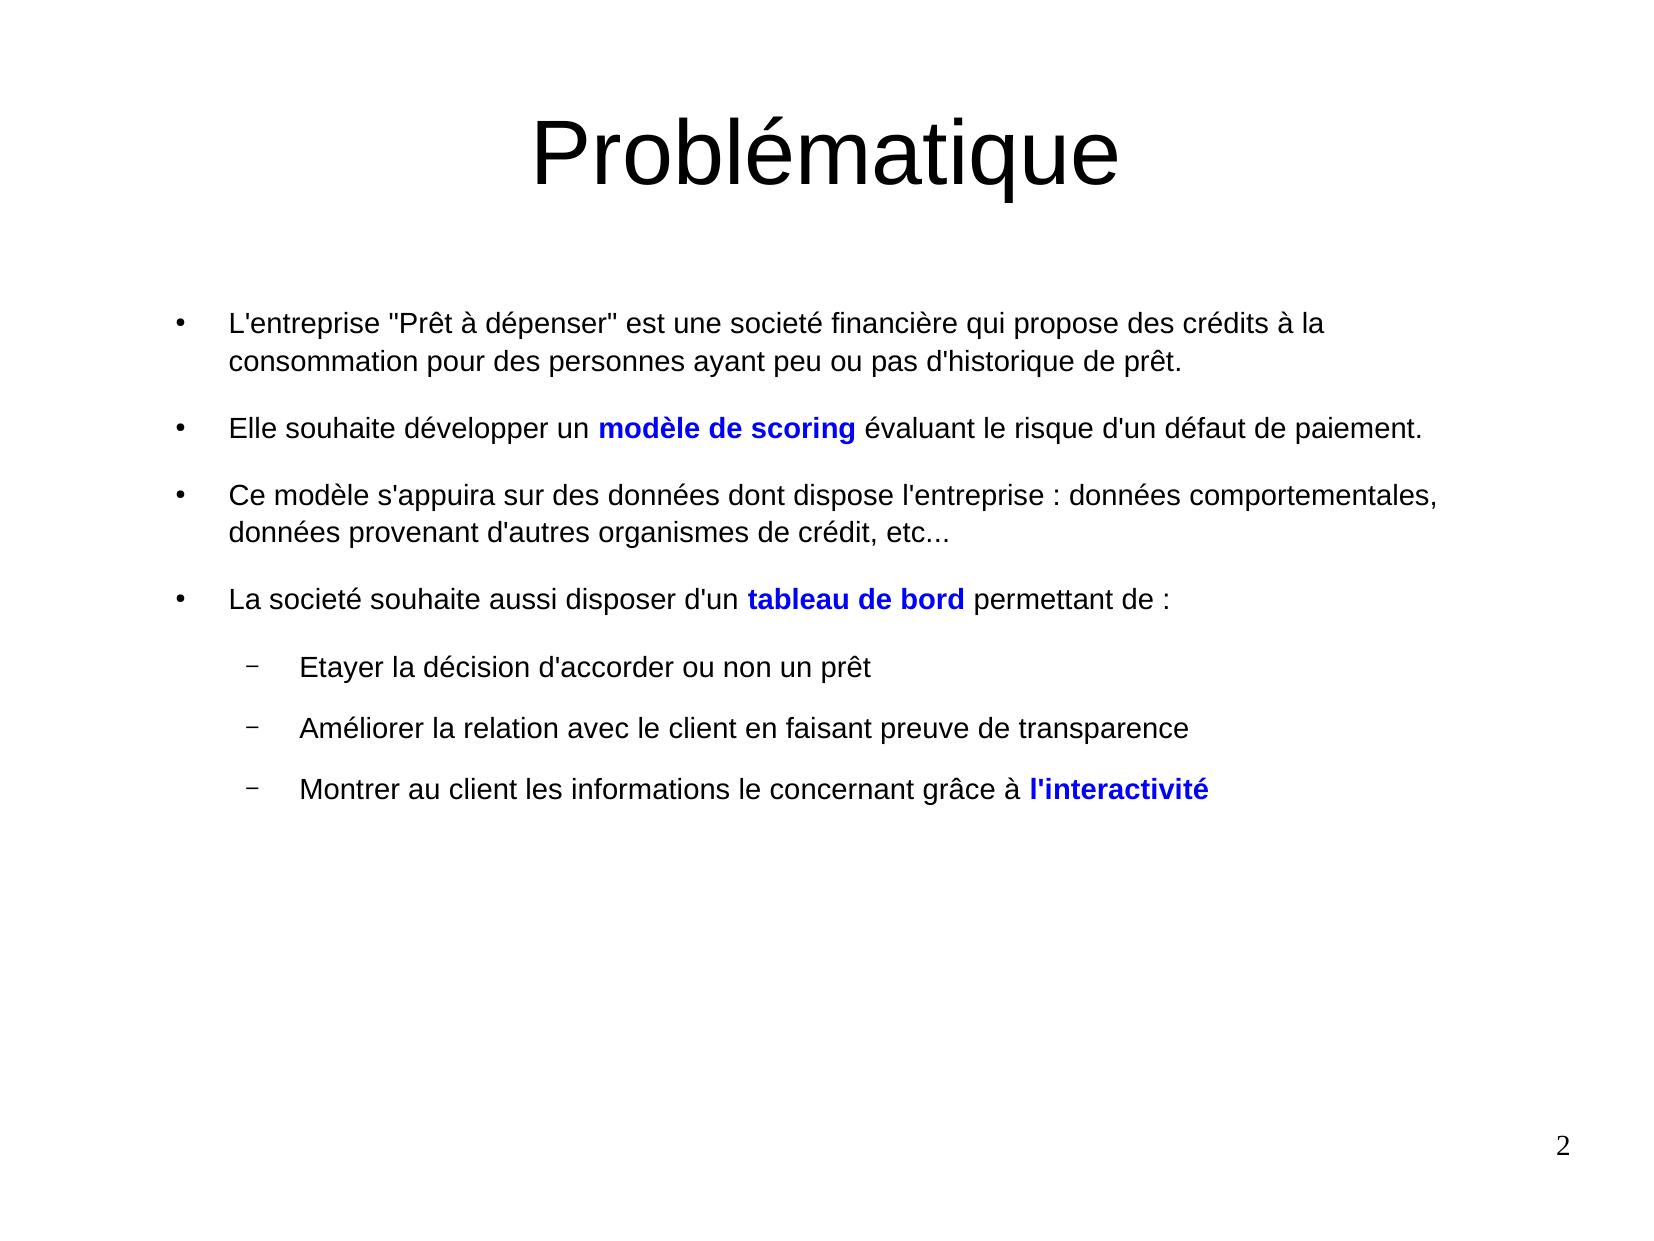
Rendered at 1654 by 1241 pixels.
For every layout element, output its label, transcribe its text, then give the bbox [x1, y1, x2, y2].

list L'entreprise "Prêt à dépenser" est une societé financière qui propose des crédits à la consommation pour des personnes ayant peu ou pas d'historique de prêt. Elle souhaite développer un modèle de scoring évaluant le risque d'un défaut de paiement. Ce modèle s'appuira sur des données dont dispose l'entreprise : données comportementales, données provenant d'autres organismes de crédit, etc... La societé souhaite aussi disposer d'un tableau de bord permettant de : Etayer la décision d'accorder ou non un prêt Améliorer la relation avec le client en faisant preuve de transparence Montrer au client les informations le concernant grâce à l'interactivité [82, 302, 1571, 1000]
title Problématique [82, 49, 1571, 257]
